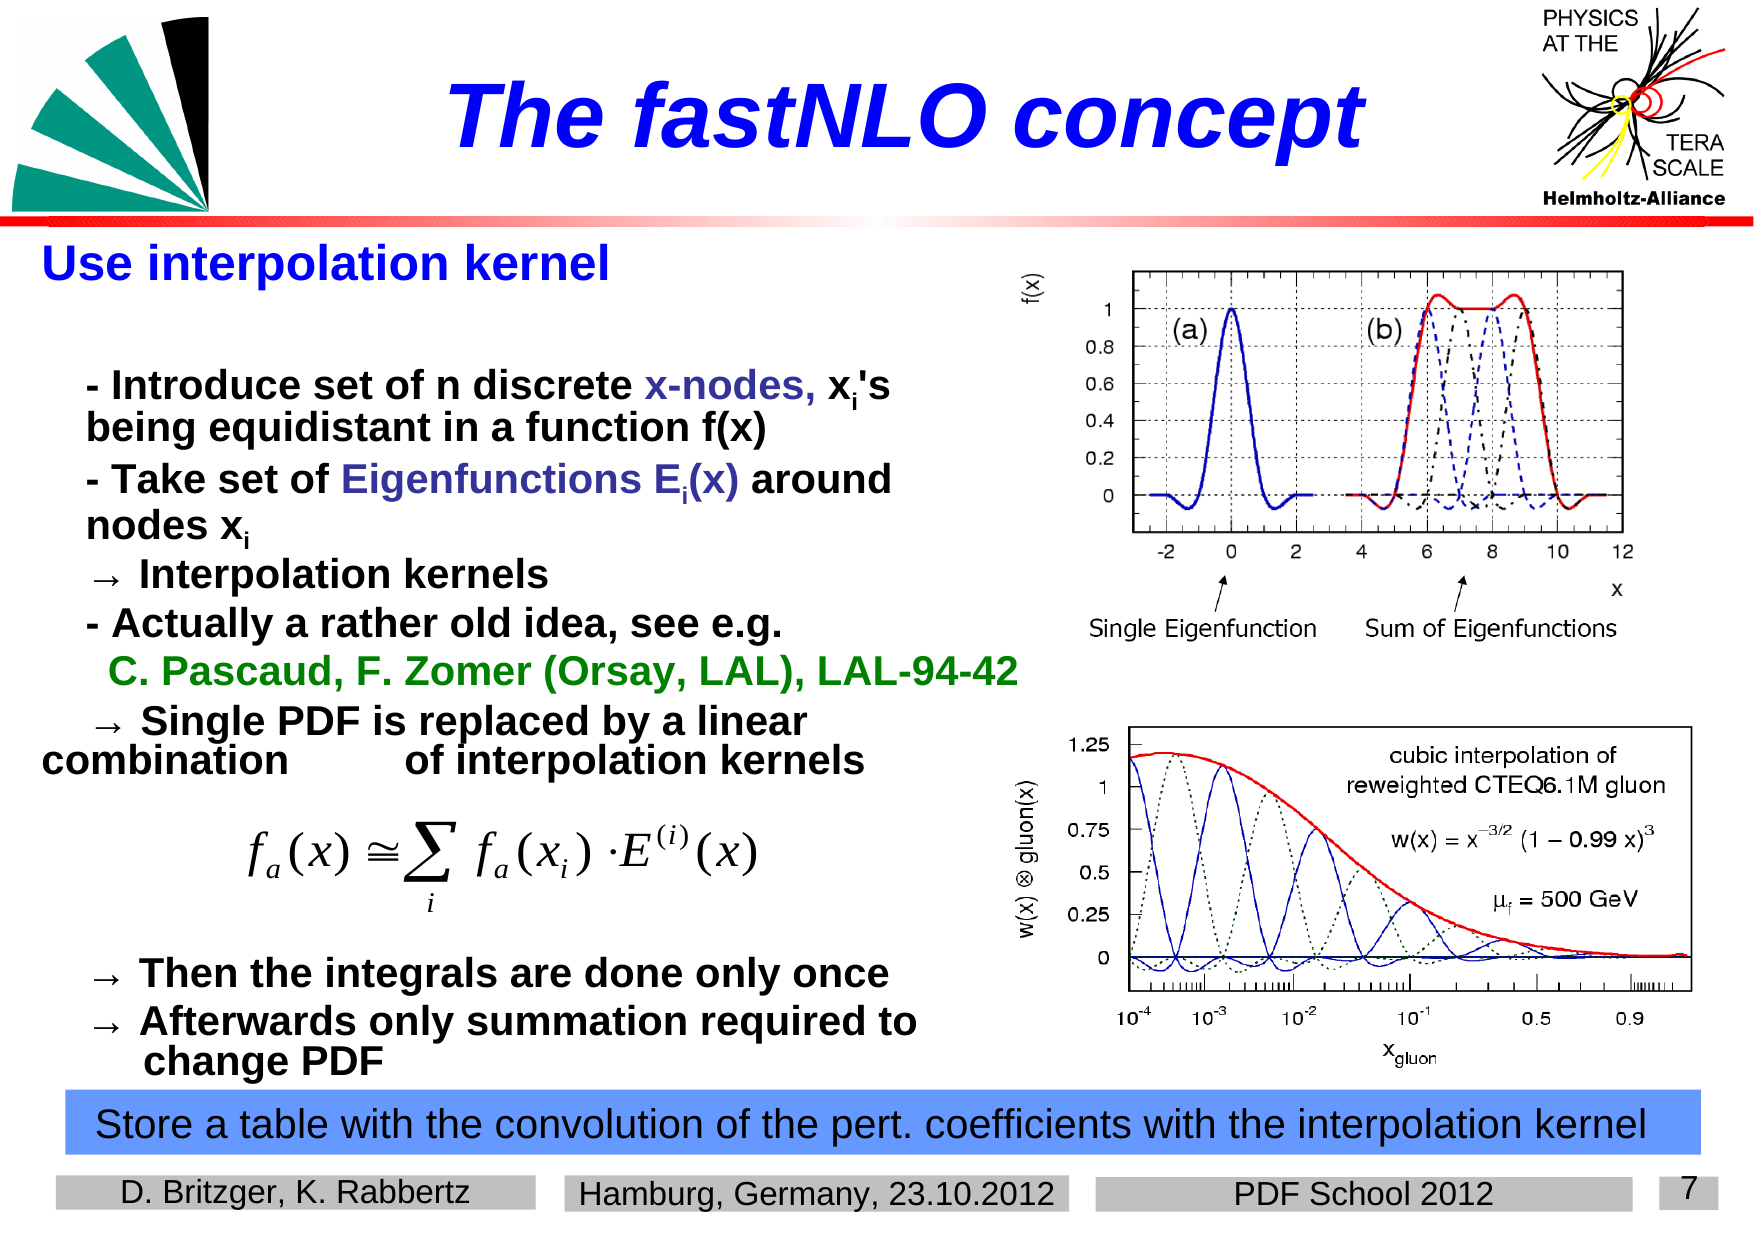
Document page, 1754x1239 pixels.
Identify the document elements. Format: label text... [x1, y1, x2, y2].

text_box Use interpolation kernel - Introduce set of n discrete x-nodes, xi's being equidistant in a function f(x) - Take set of Eigenfunctions Ei(x) around nodes xi → Interpolation kernels - Actually a rather old idea, see e.g. C. Pascaud, F. Zomer (Orsay, LAL), LAL-94-42 → Single PDF is replaced by a linear combination of interpolation kernels → Then the integrals are done only once → Afterwards only summation required to change PDF [12, 234, 1083, 1182]
picture [12, 17, 209, 214]
picture [1083, 250, 1652, 654]
text_box Store a table with the convolution of the pert. coefficients with the interpolation kernel [1083, 1089, 1701, 1155]
picture [1083, 708, 1705, 1072]
picture [1524, 0, 1742, 216]
title The fastNLO concept [219, 13, 1530, 209]
